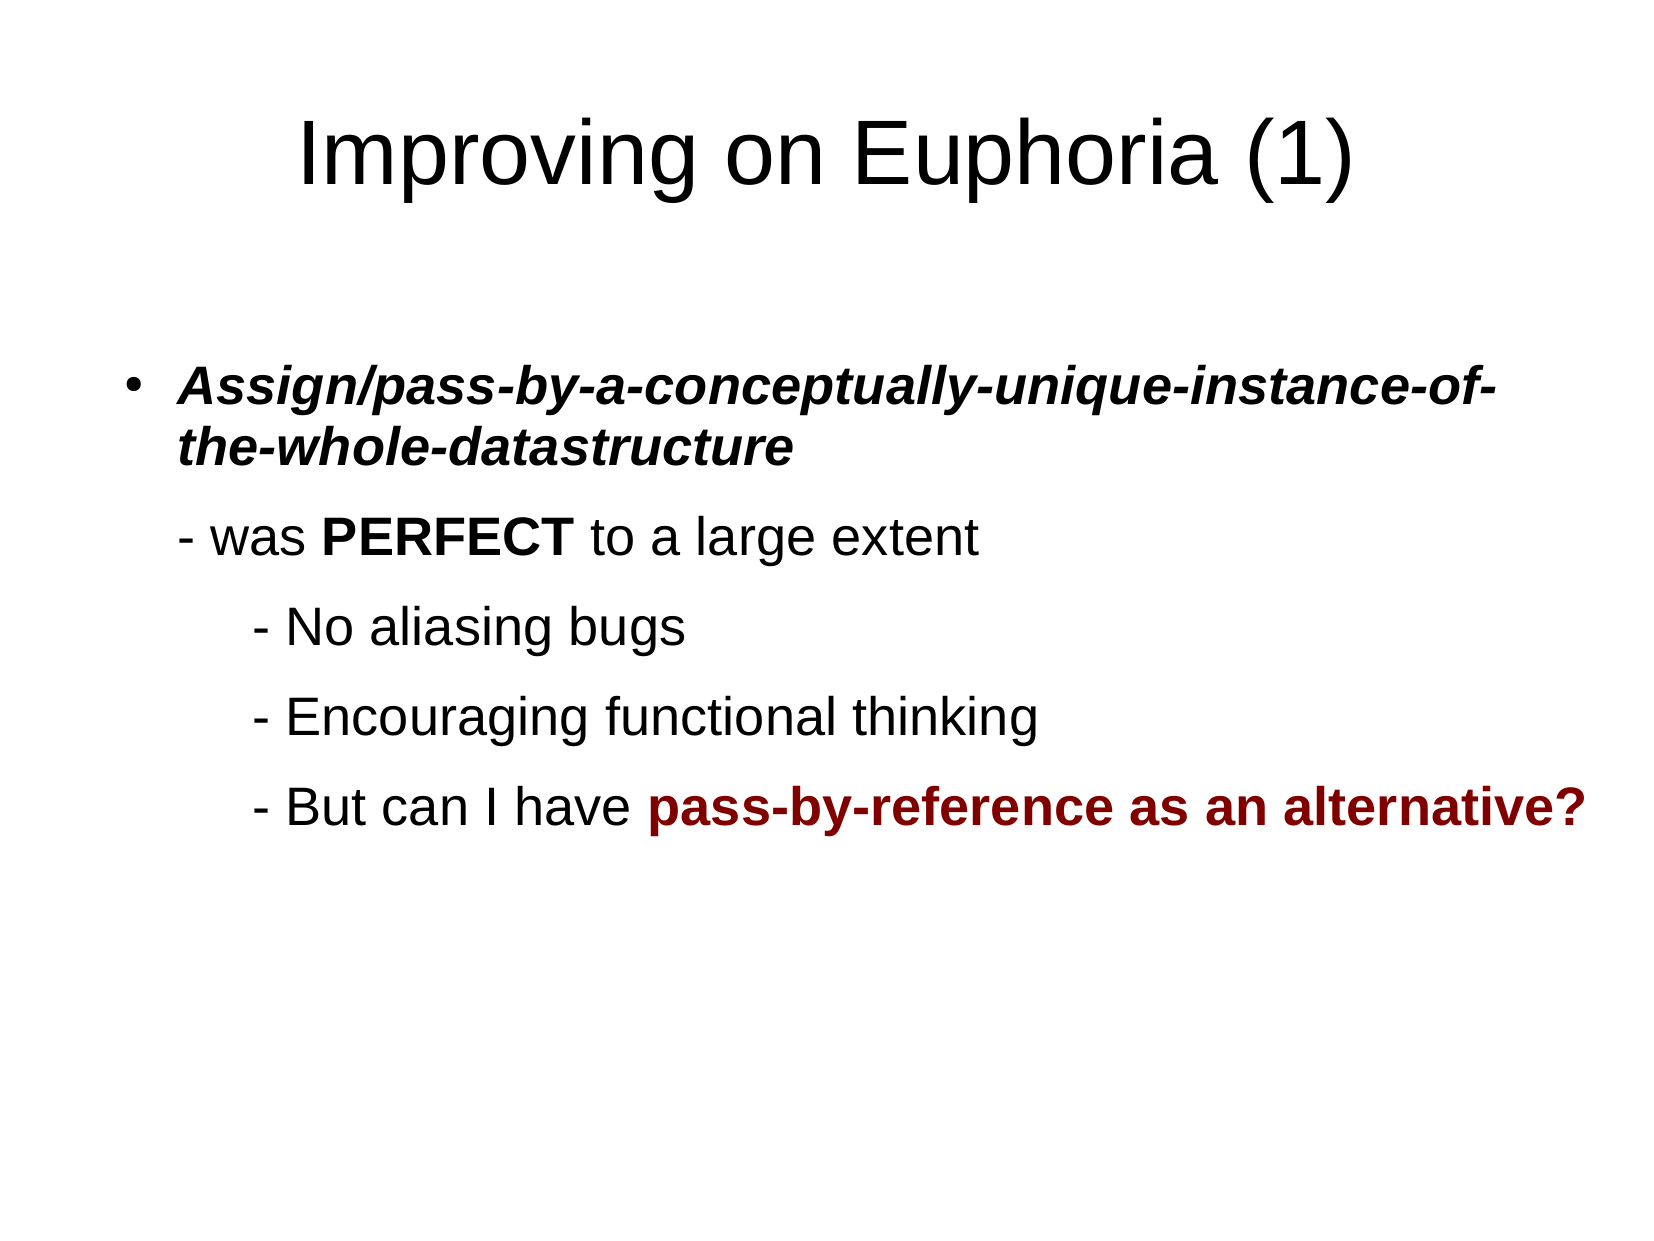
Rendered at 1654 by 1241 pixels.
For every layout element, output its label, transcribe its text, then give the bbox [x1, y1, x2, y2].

title Improving on Euphoria (1) [82, 49, 1571, 257]
list Assign/pass-by-a-conceptually-unique-instance-of-the-whole-datastructure - was PERFECT to a large extent - No aliasing bugs - Encouraging functional thinking - But can I have pass-by-reference as an alternative? [106, 355, 1595, 1075]
